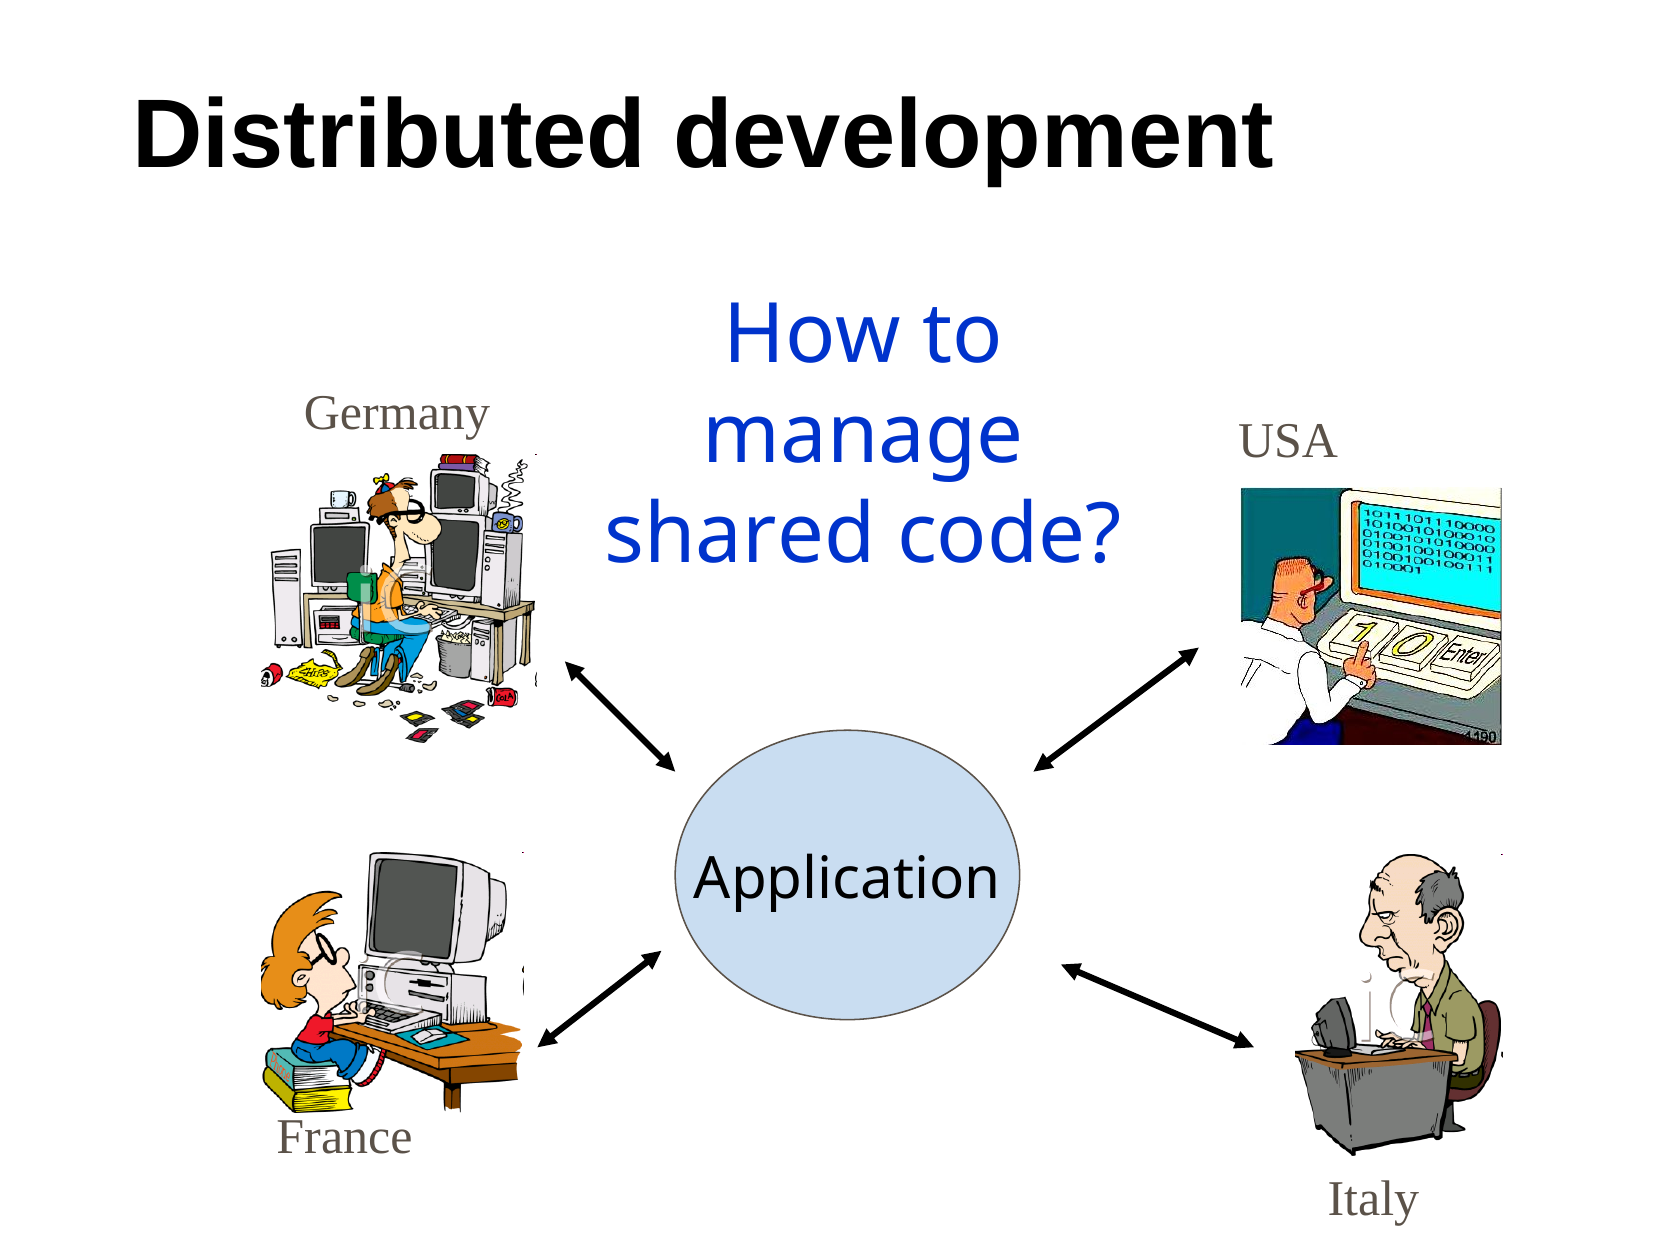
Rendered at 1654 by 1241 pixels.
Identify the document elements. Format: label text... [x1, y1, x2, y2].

text_box USA [1223, 399, 1353, 475]
title Distributed development [82, 49, 1571, 196]
text_box Germany [289, 371, 506, 448]
text_box How to manage shared code? [580, 271, 1146, 588]
picture [261, 454, 537, 743]
picture [1295, 854, 1503, 1156]
text_box Application [675, 730, 1020, 1020]
picture [261, 852, 524, 1113]
picture [1240, 487, 1502, 745]
text_box France [261, 1113, 428, 1172]
text_box Italy [1312, 1157, 1435, 1233]
